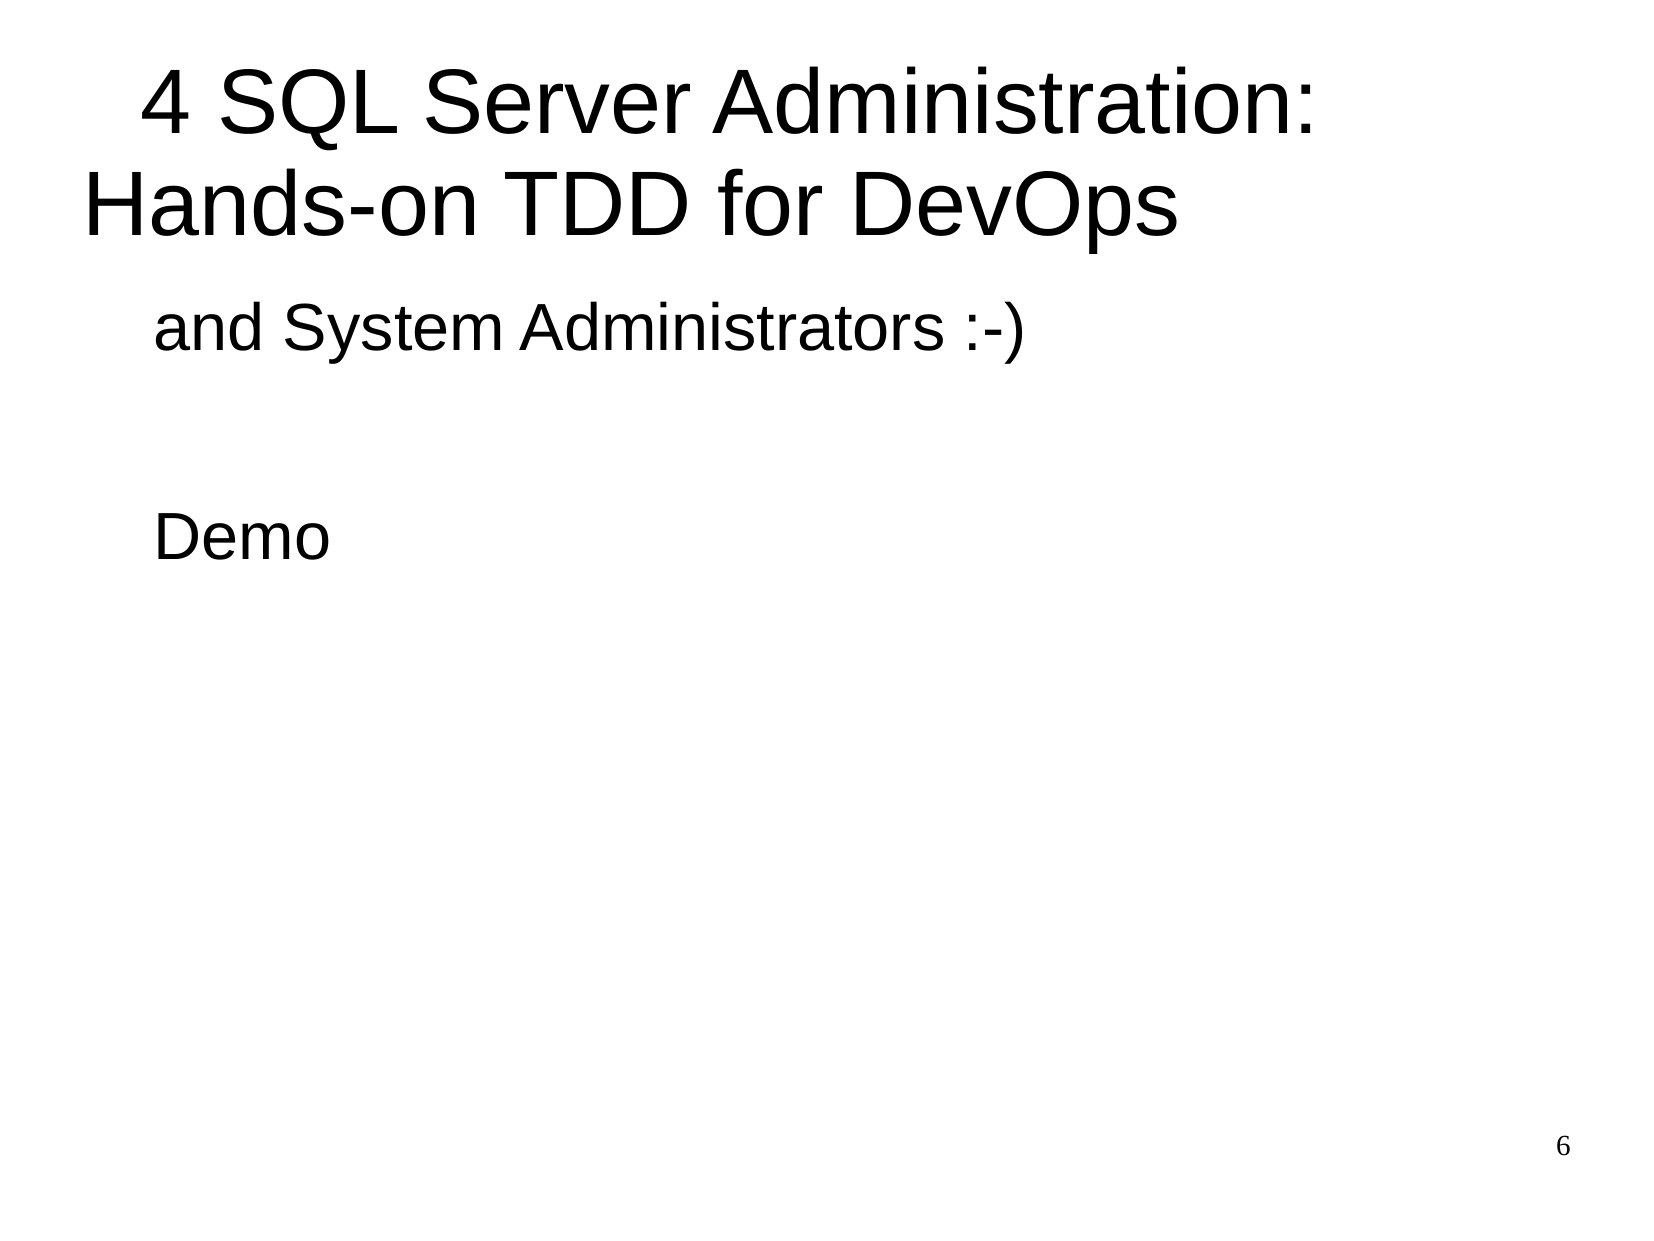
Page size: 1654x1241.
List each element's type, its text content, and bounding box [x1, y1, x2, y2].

list and System Administrators :-) Demo [82, 290, 1571, 1010]
title 4 SQL Server Administration: Hands-on TDD for DevOps [82, 49, 1571, 257]
